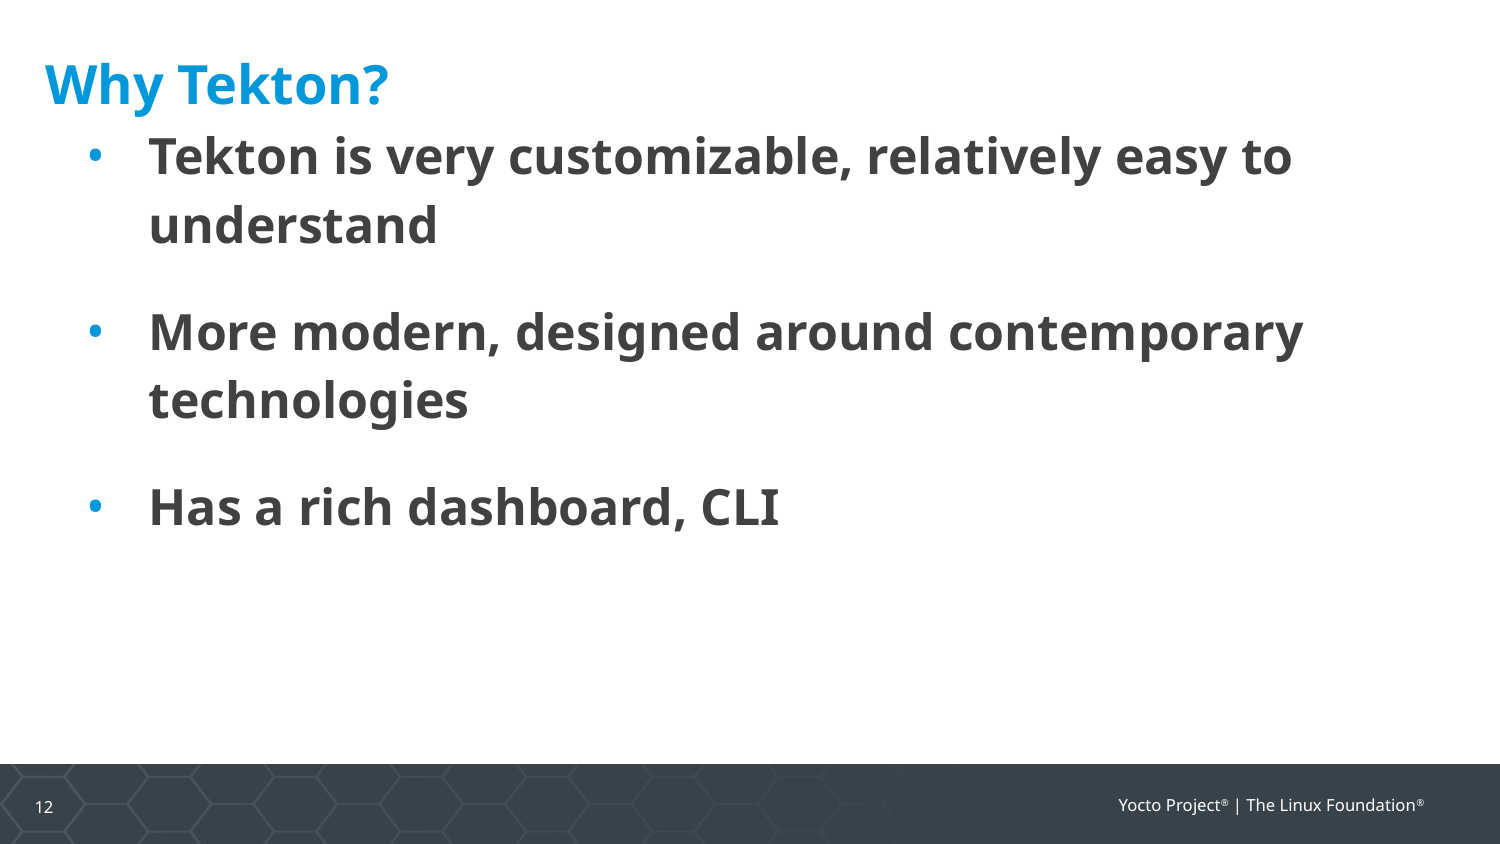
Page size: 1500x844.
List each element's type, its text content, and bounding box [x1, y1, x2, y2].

list Tekton is very customizable, relatively easy to understand More modern, designed around contemporary technologies Has a rich dashboard, CLI [73, 115, 1425, 734]
picture [0, 0, 1500, 844]
title Why Tekton? [44, 50, 1395, 160]
